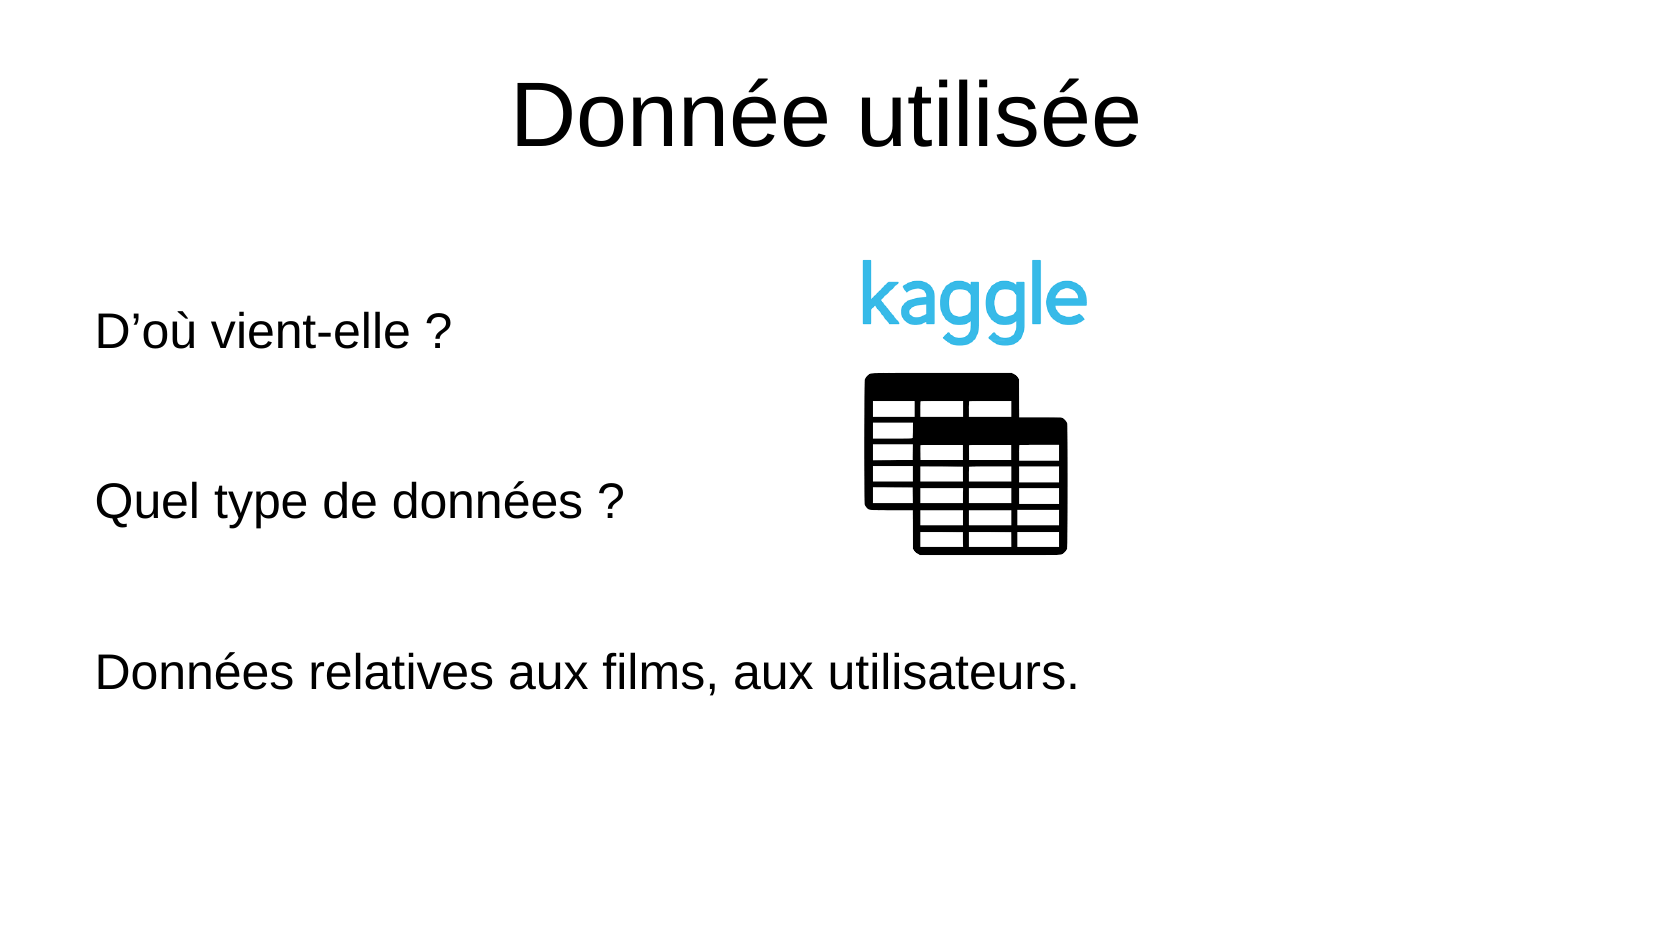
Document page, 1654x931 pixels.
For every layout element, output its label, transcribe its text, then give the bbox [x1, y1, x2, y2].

picture [862, 360, 1069, 567]
title Donnée utilisée [82, 37, 1571, 193]
list D’où vient-elle ? Quel type de données ? Données relatives aux films, aux utilisateurs. [23, 217, 1571, 758]
picture [862, 259, 1087, 347]
